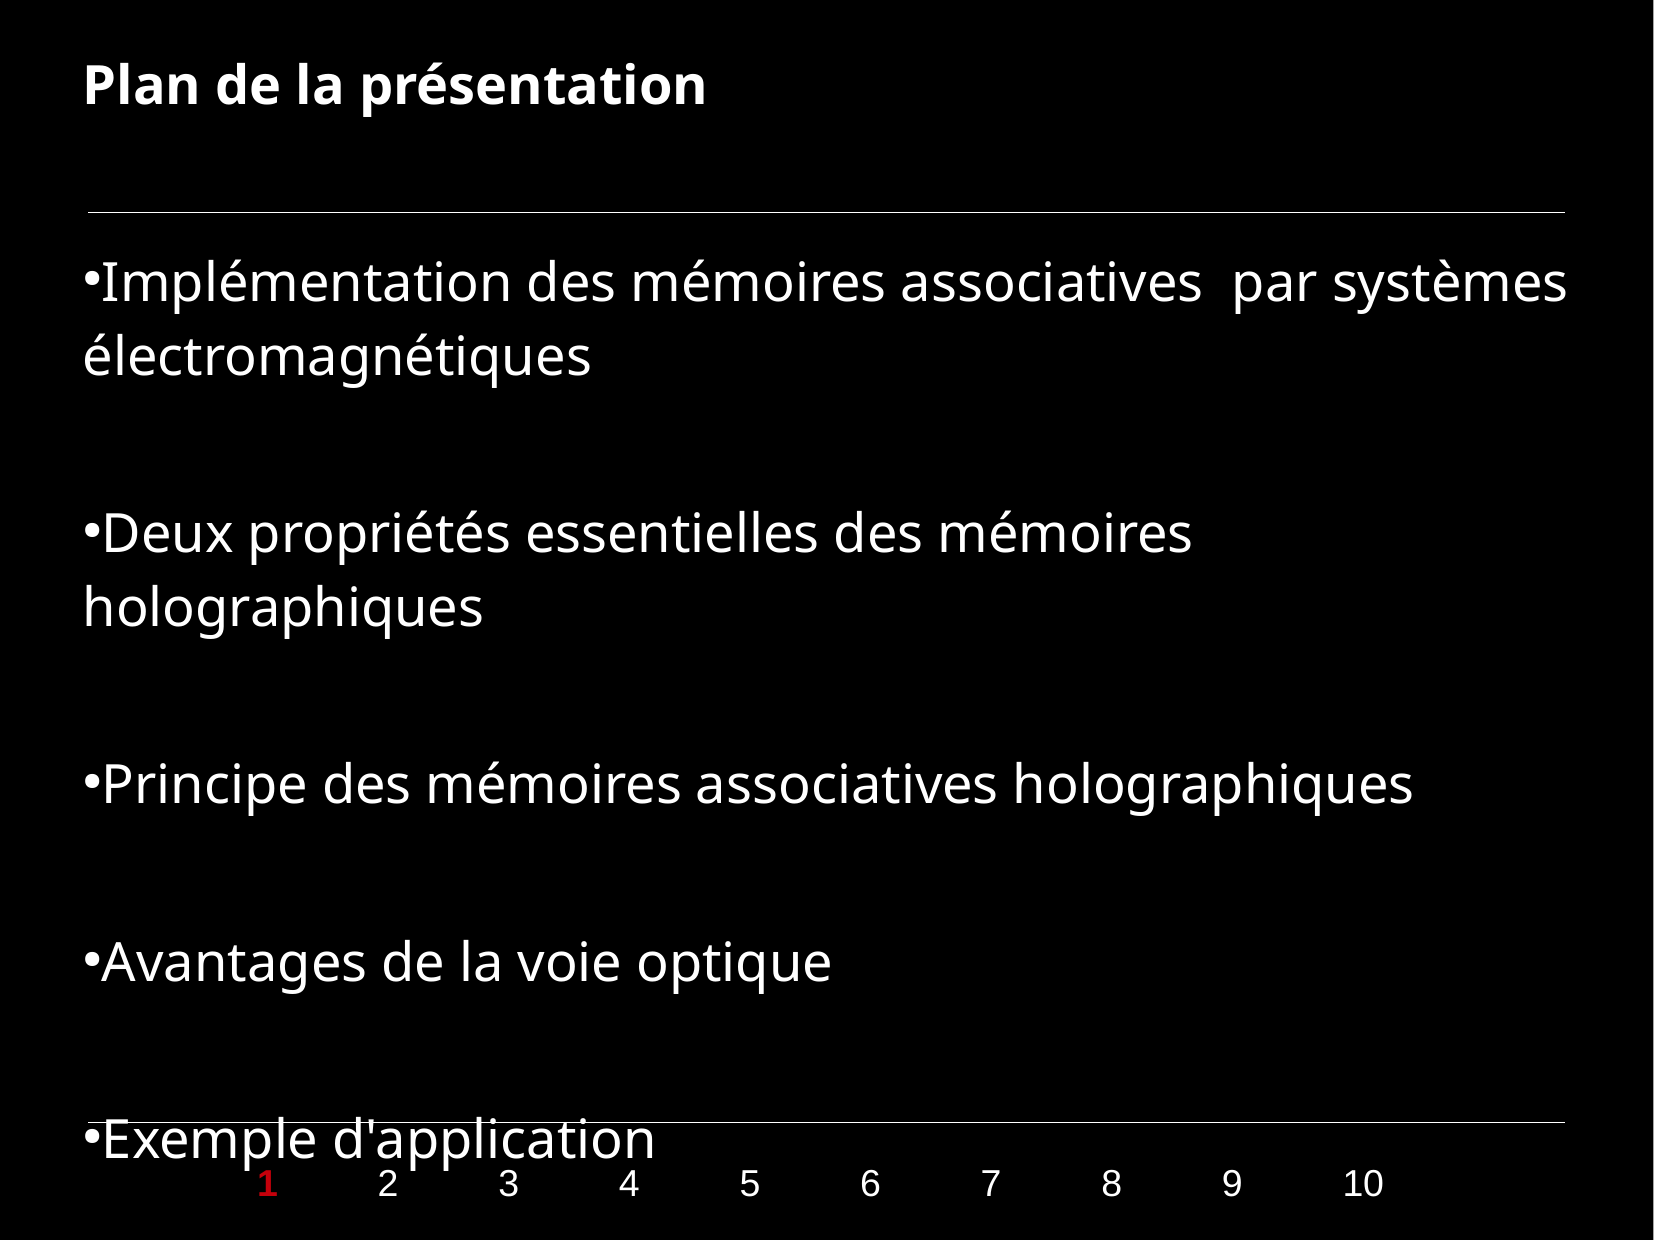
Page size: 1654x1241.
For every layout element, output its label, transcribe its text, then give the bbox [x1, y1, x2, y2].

text_box 2 [360, 1152, 417, 1216]
text_box 9 [1204, 1152, 1261, 1216]
text_box 5 [721, 1152, 779, 1216]
text_box 8 [1083, 1152, 1140, 1216]
text_box 7 [962, 1152, 1020, 1216]
text_box 4 [601, 1152, 658, 1216]
text_box 10 [1324, 1152, 1402, 1216]
text_box 6 [842, 1152, 899, 1216]
text_box 3 [480, 1152, 537, 1216]
list Implémentation des mémoires associatives par systèmes électromagnétiques Deux propriétés essentielles des mémoires holographiques Principe des mémoires associatives holographiques Avantages de la voie optique Exemple d'application [82, 242, 1571, 1055]
text_box 1 [239, 1152, 296, 1216]
title Plan de la présentation [82, 19, 1571, 148]
